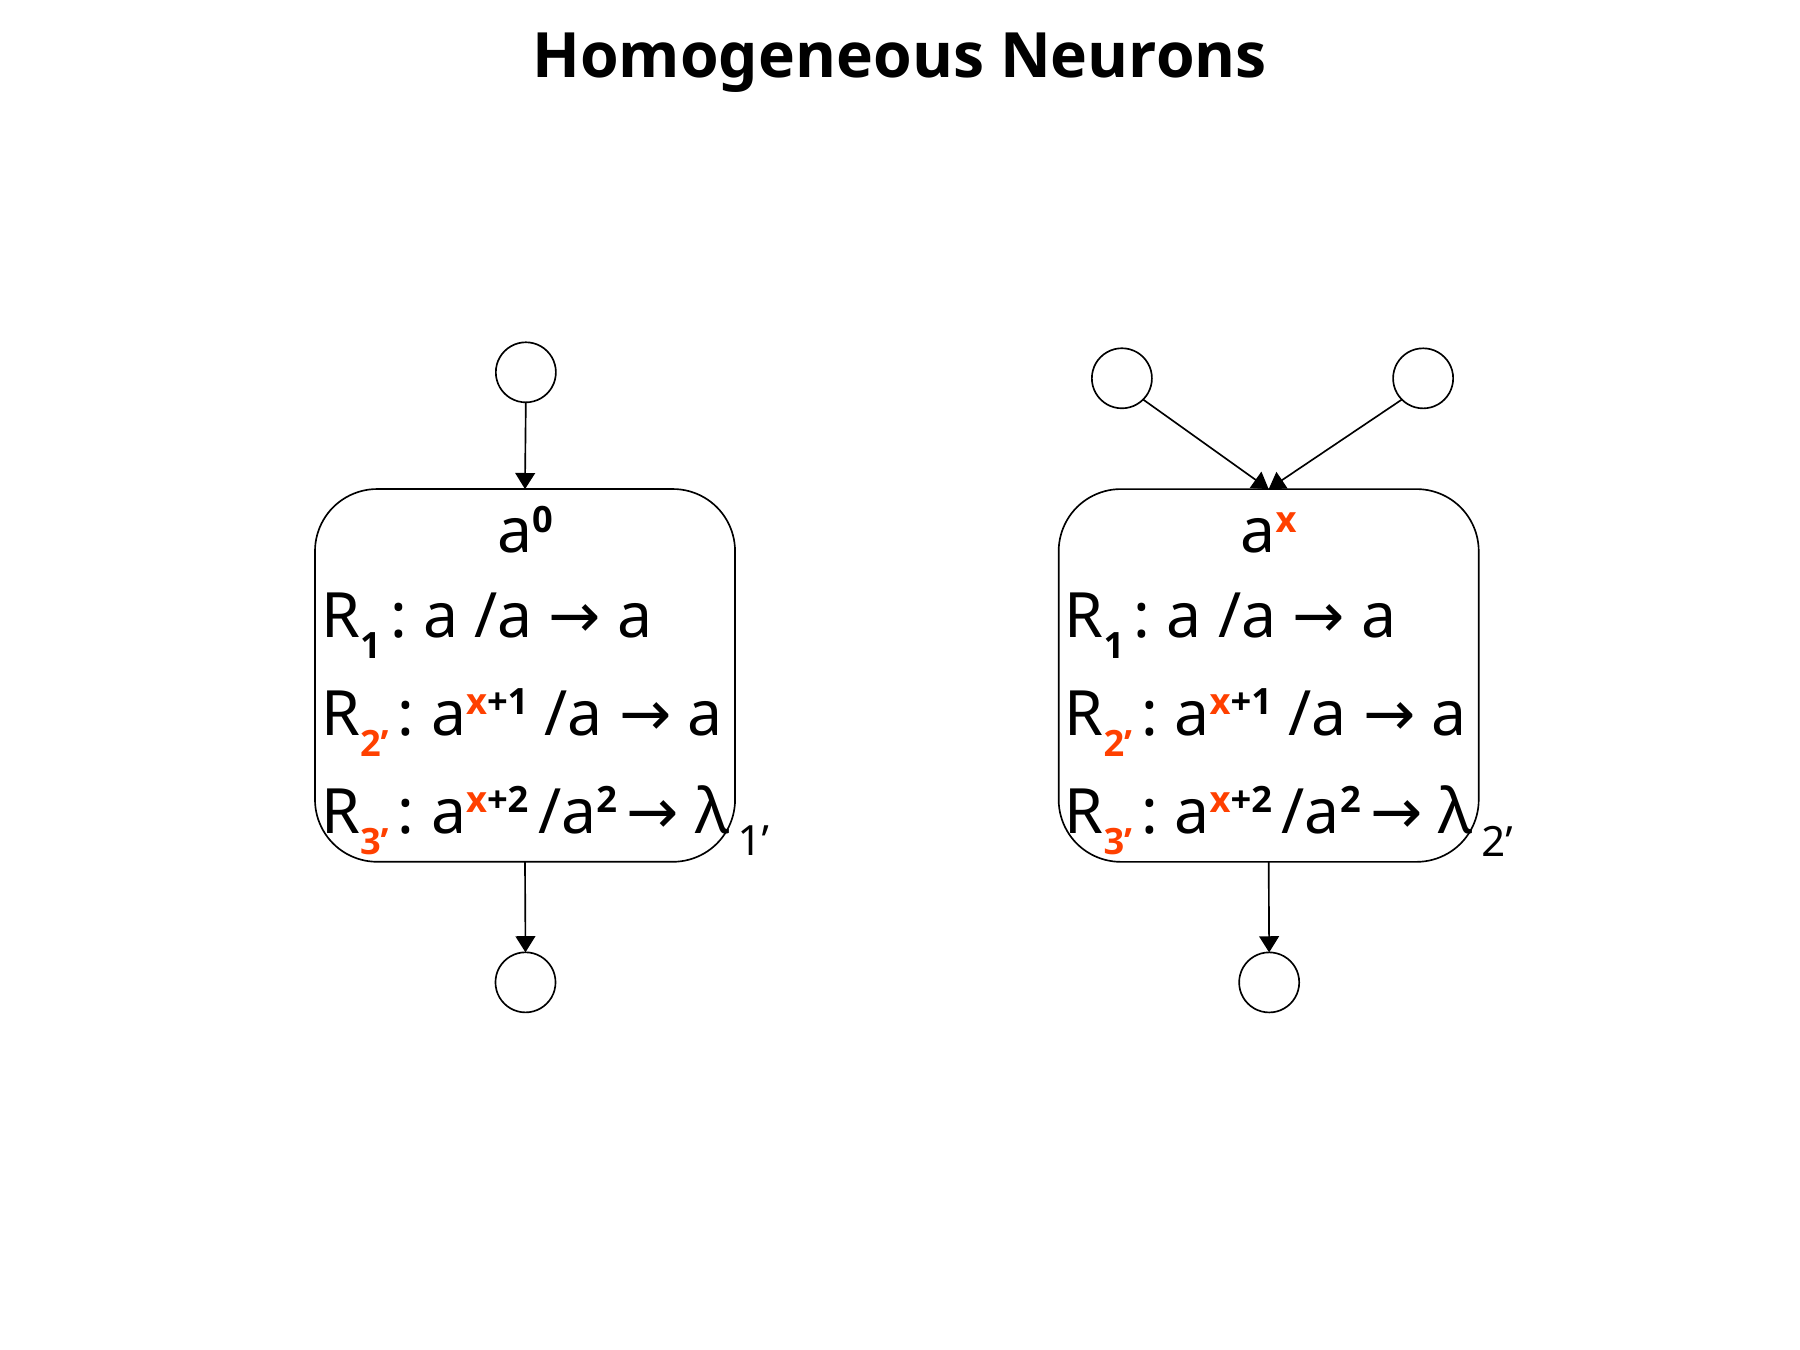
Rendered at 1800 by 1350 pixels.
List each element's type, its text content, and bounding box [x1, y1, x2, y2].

text_box 1’ [723, 803, 796, 874]
text_box Homogeneous Neurons [0, 3, 1800, 101]
text_box 2’ [1466, 803, 1539, 874]
text_box a0 R1 : a /a → a R2’ : ax+1 /a → a R3’ : ax+2 /a2 → λ [315, 489, 736, 862]
text_box ax R1 : a /a → a R2’ : ax+1 /a → a R3’ : ax+2 /a2 → λ [1058, 489, 1479, 862]
